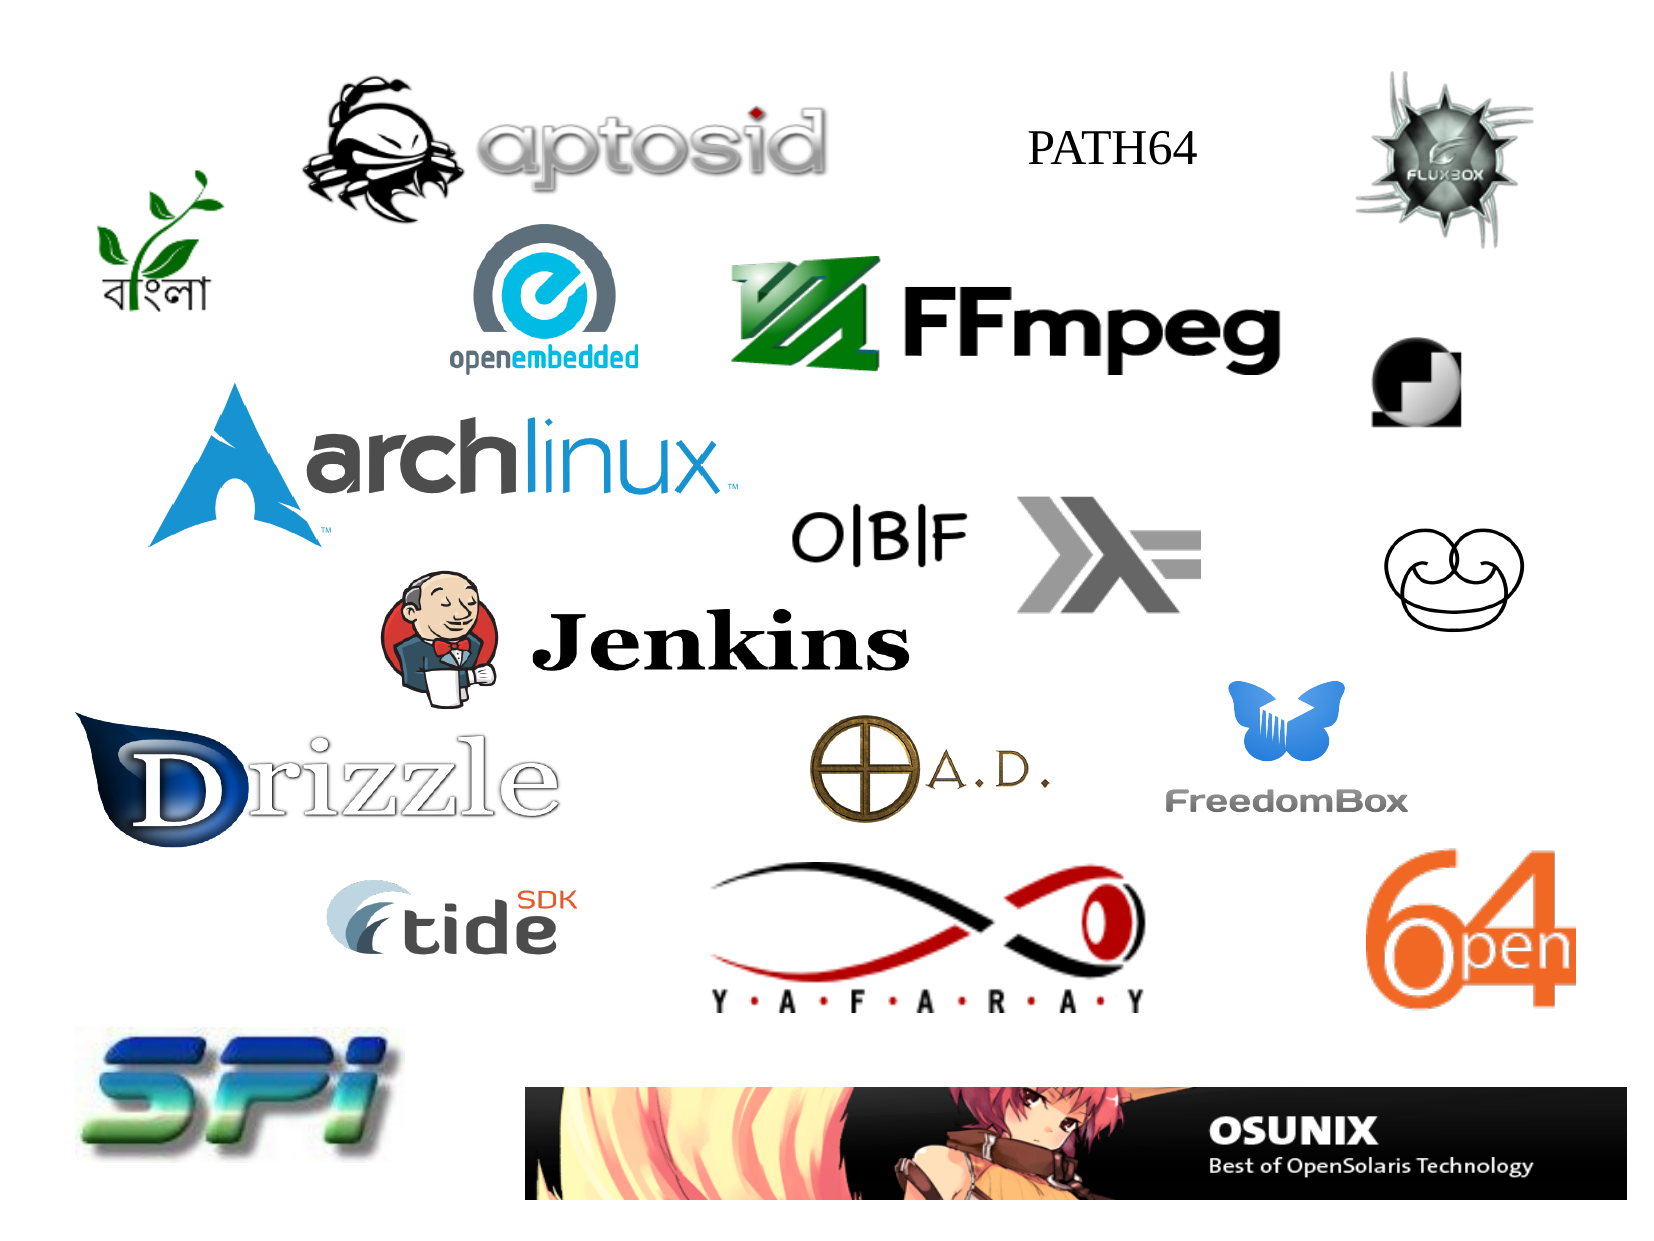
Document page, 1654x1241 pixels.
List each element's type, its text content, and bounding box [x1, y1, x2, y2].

picture [75, 442, 1051, 976]
picture [86, 149, 226, 317]
picture [525, 1087, 1627, 1201]
picture [1370, 337, 1463, 429]
picture [1328, 37, 1576, 285]
picture [637, 474, 1576, 1034]
picture [75, 1027, 405, 1163]
picture [125, 74, 1313, 563]
text_box PATH64 [1012, 112, 1213, 183]
